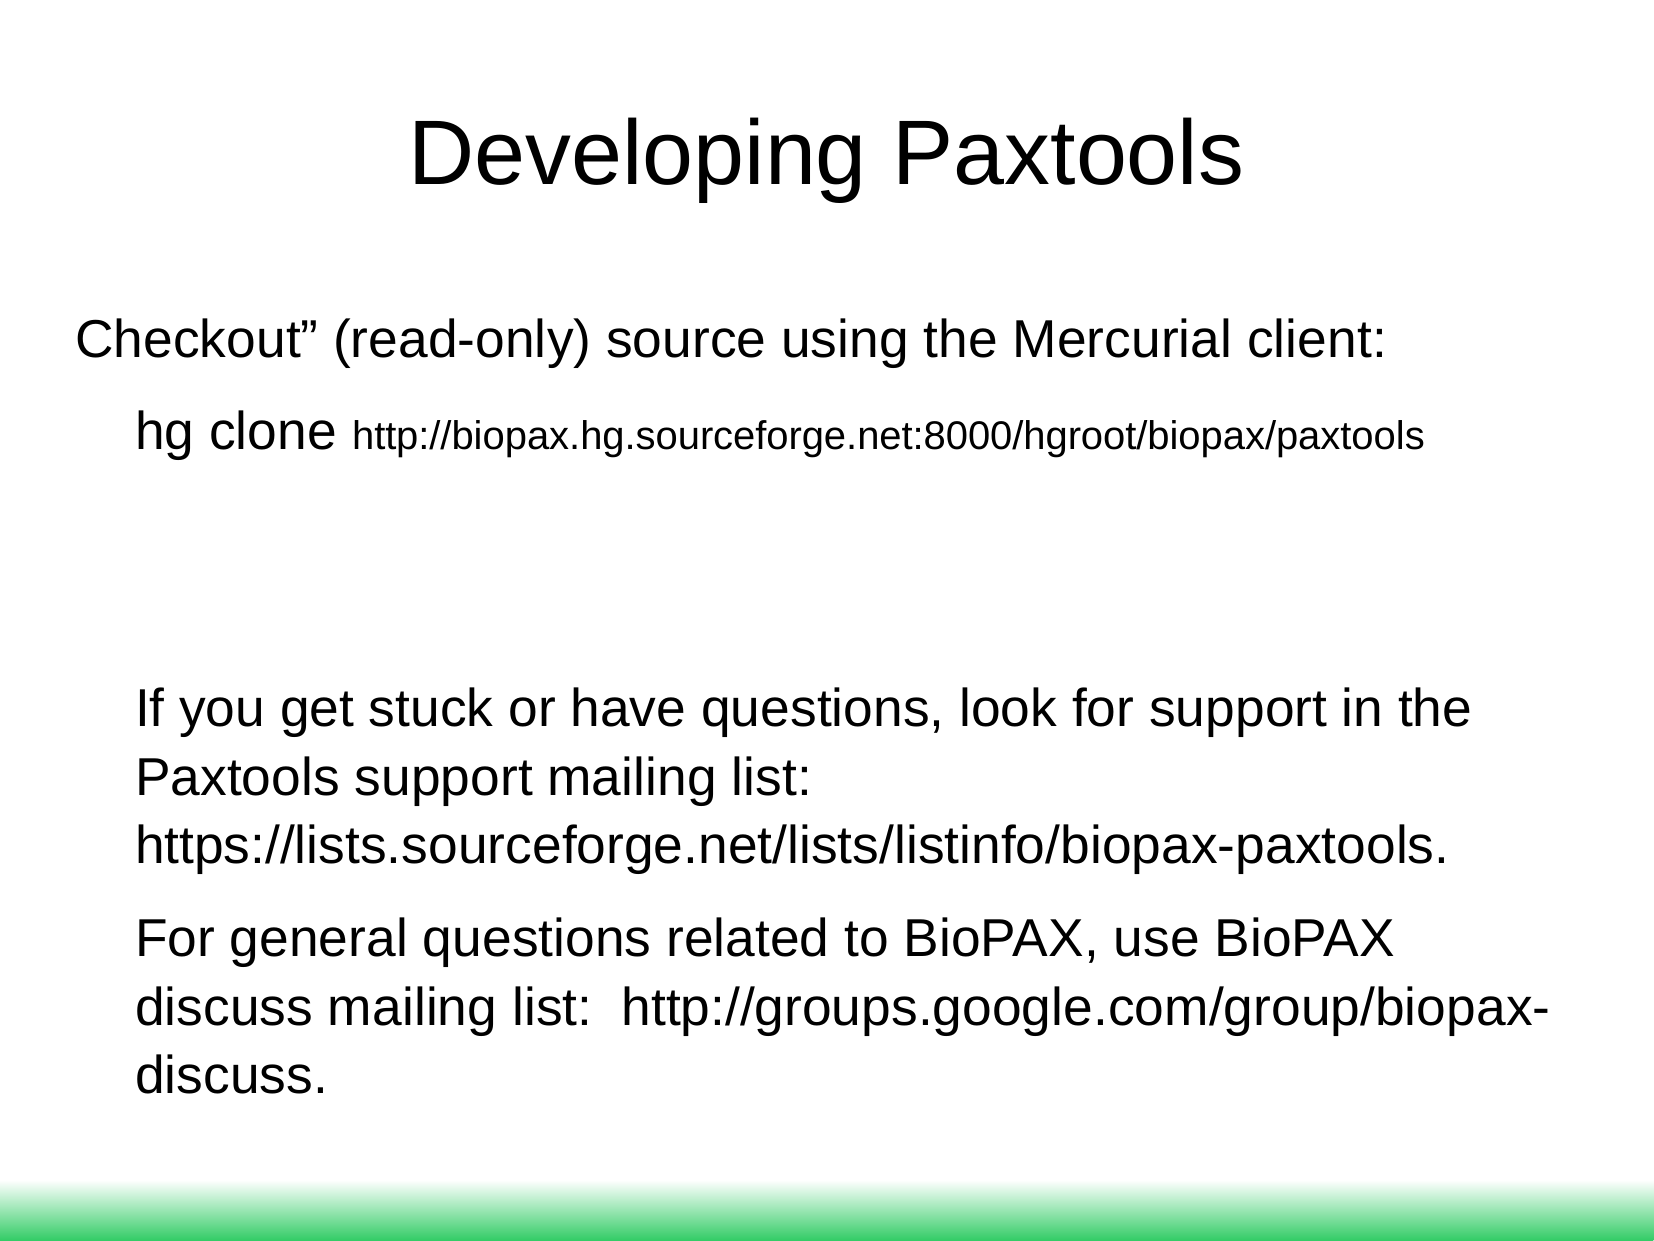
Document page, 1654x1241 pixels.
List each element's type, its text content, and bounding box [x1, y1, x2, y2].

list Checkout” (read-only) source using the Mercurial client: hg clone http://biopax.hg.sourceforge.net:8000/hgroot/biopax/paxtools If you get stuck or have questions, look for support in the Paxtools support mailing list: https://lists.sourceforge.net/lists/listinfo/biopax-paxtools. For general questions related to BioPAX, use BioPAX discuss mailing list: http://groups.google.com/group/biopax-discuss. [75, 300, 1564, 1119]
title Developing Paxtools [82, 56, 1571, 250]
